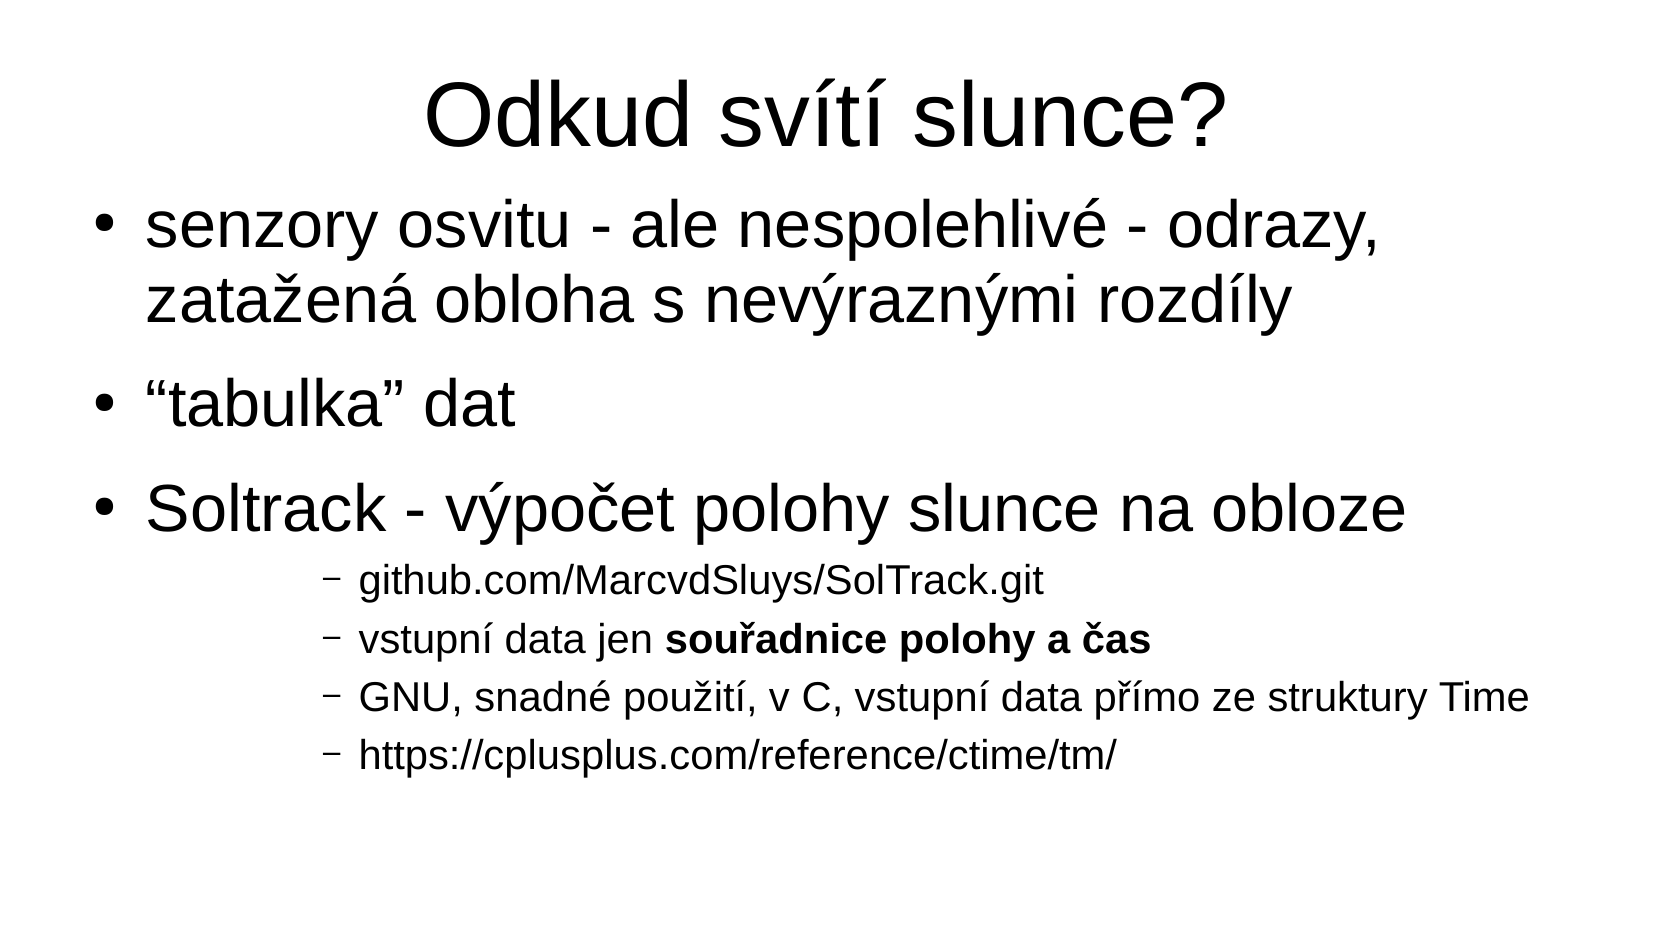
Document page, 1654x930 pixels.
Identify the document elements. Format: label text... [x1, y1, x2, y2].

title Odkud svítí slunce? [82, 37, 1571, 193]
list senzory osvitu - ale nespolehlivé - odrazy, zatažená obloha s nevýraznými rozdíly “tabulka” dat Soltrack - výpočet polohy slunce na obloze github.com/MarcvdSluys/SolTrack.git vstupní data jen souřadnice polohy a čas GNU, snadné použití, v C, vstupní data přímo ze struktury Time https://cplusplus.com/reference/ctime/tm/ [75, 187, 1563, 802]
